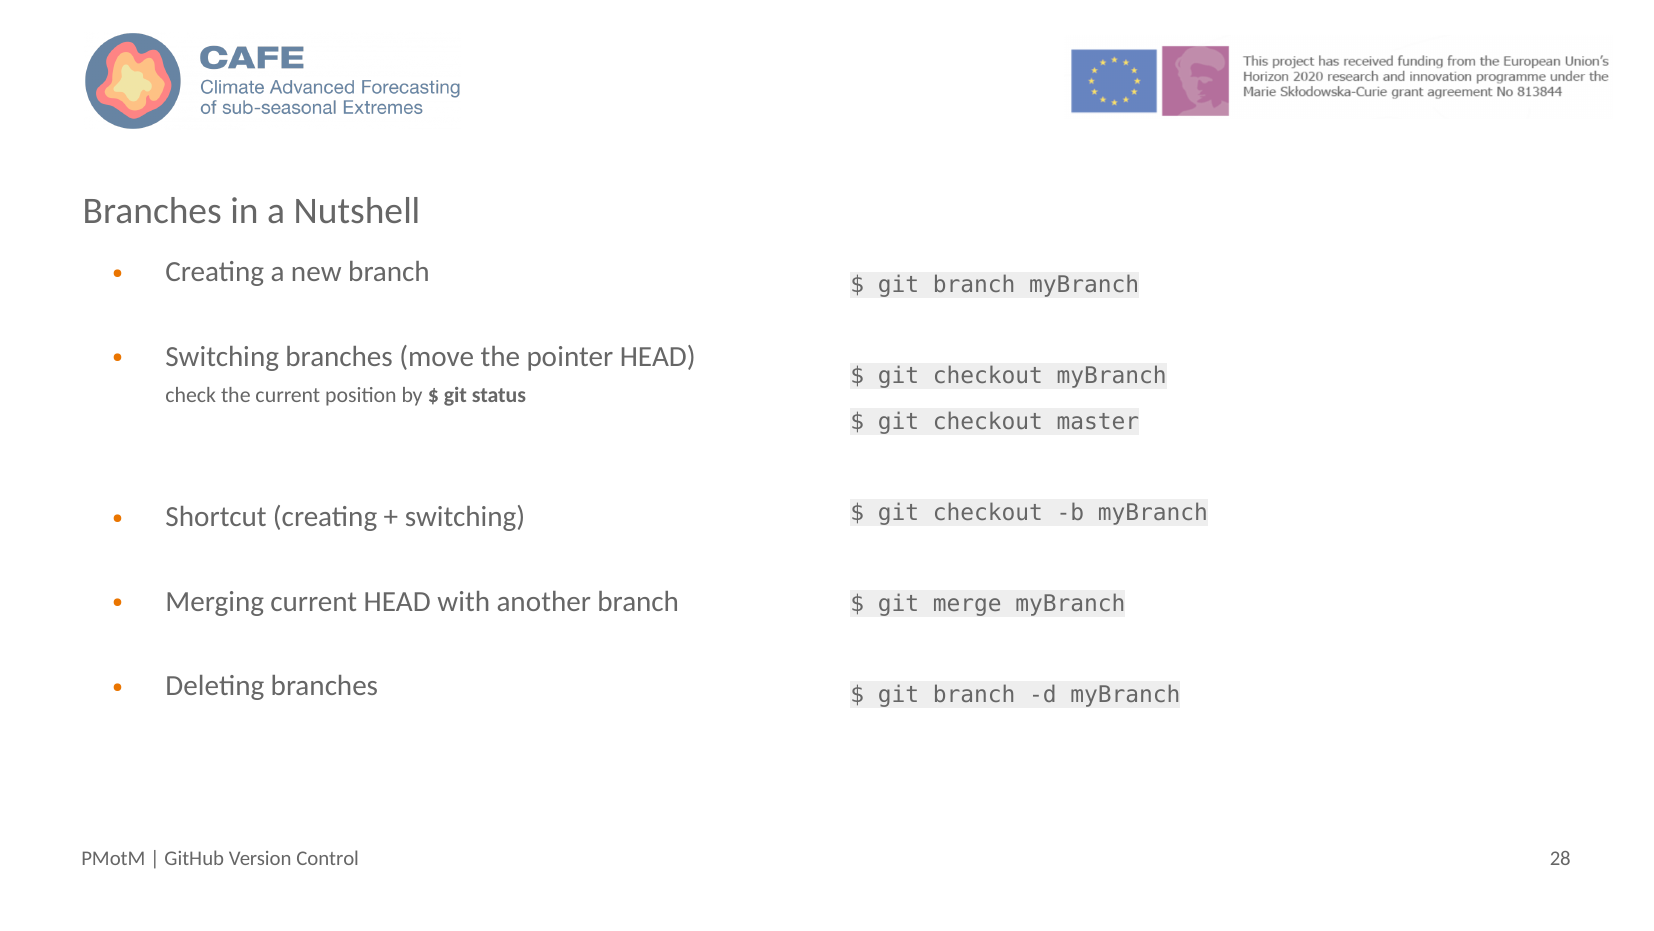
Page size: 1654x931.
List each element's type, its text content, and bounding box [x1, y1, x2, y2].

list $ git branch myBranch $ git checkout myBranch $ git checkout master $ git checkout -b myBranch $ git merge myBranch $ git branch -d myBranch [850, 271, 1571, 827]
title Branches in a Nutshell [82, 183, 1571, 246]
list Creating a new branch Switching branches (move the pointer HEAD) check the current position by $ git status Shortcut (creating + switching) Merging current HEAD with another branch Deleting branches [94, 259, 780, 815]
